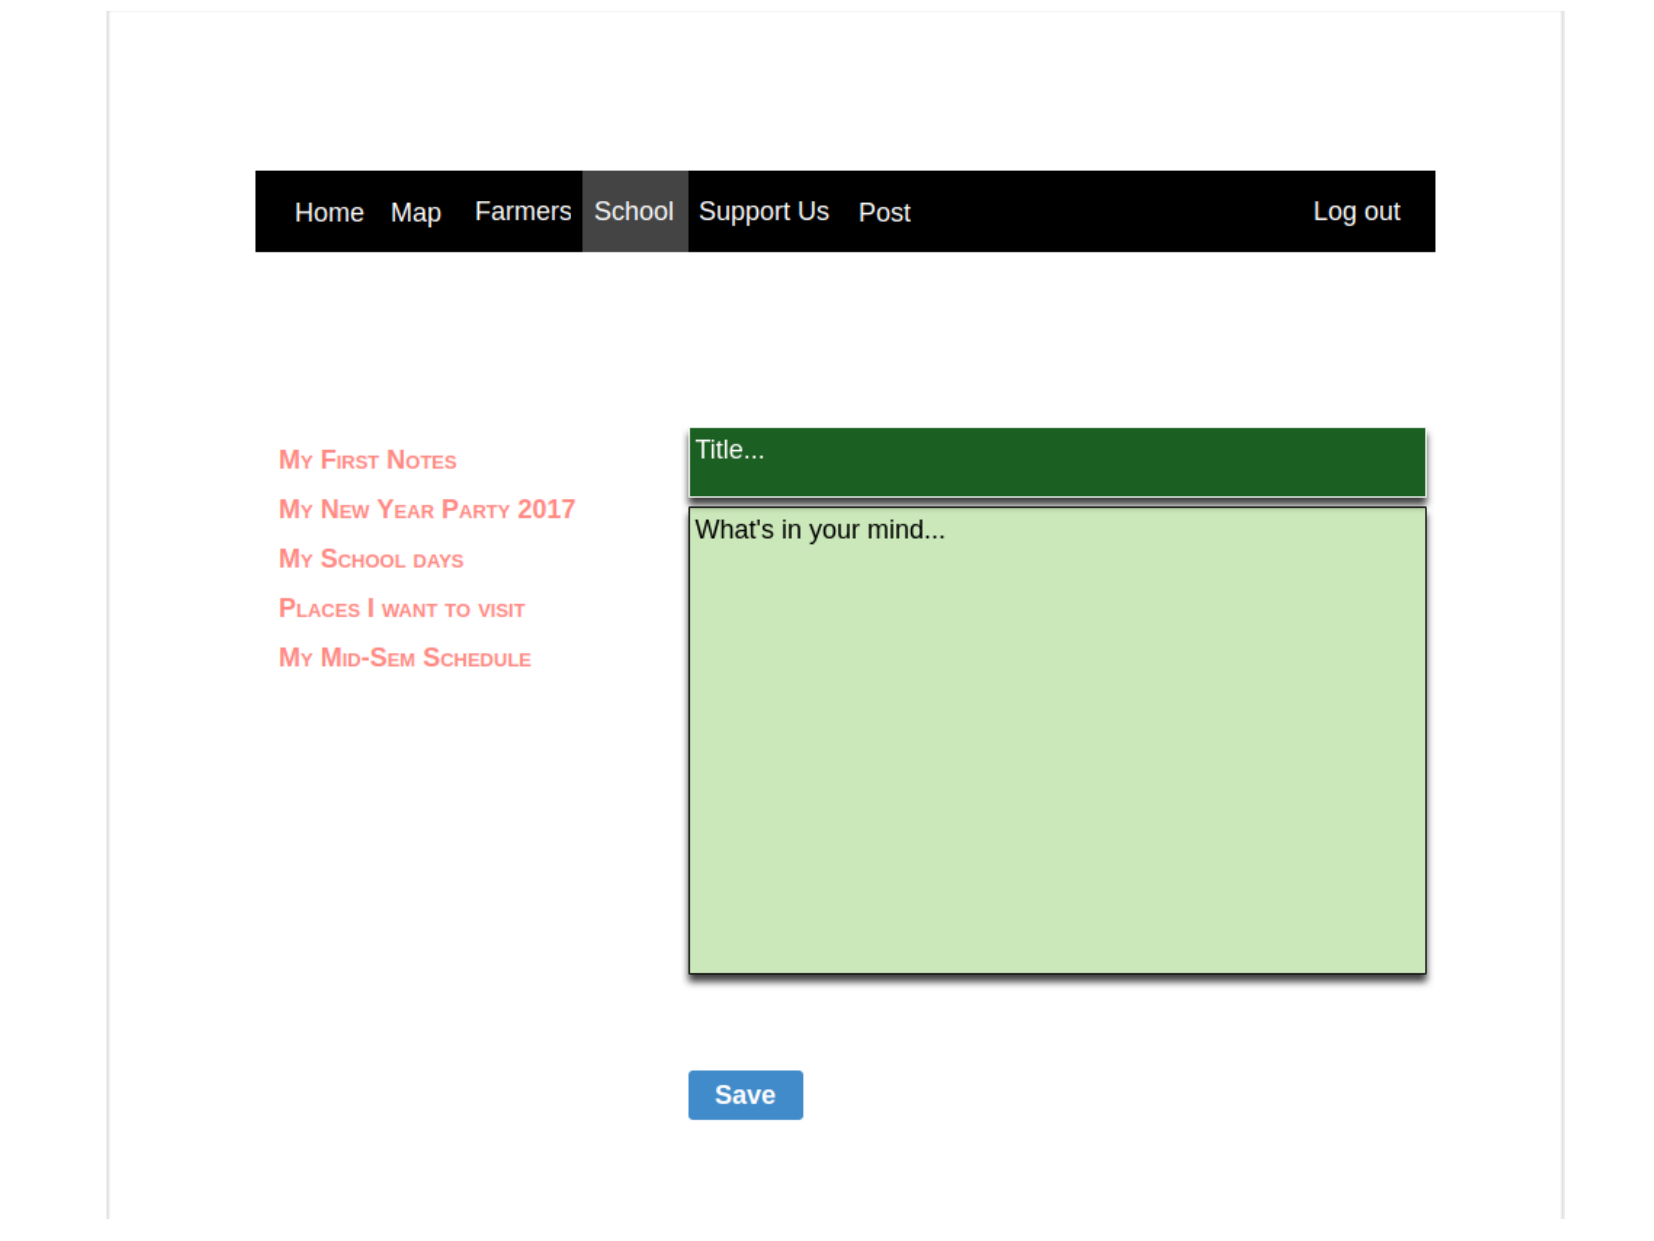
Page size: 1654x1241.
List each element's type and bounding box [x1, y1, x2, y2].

picture [106, 11, 1565, 1219]
